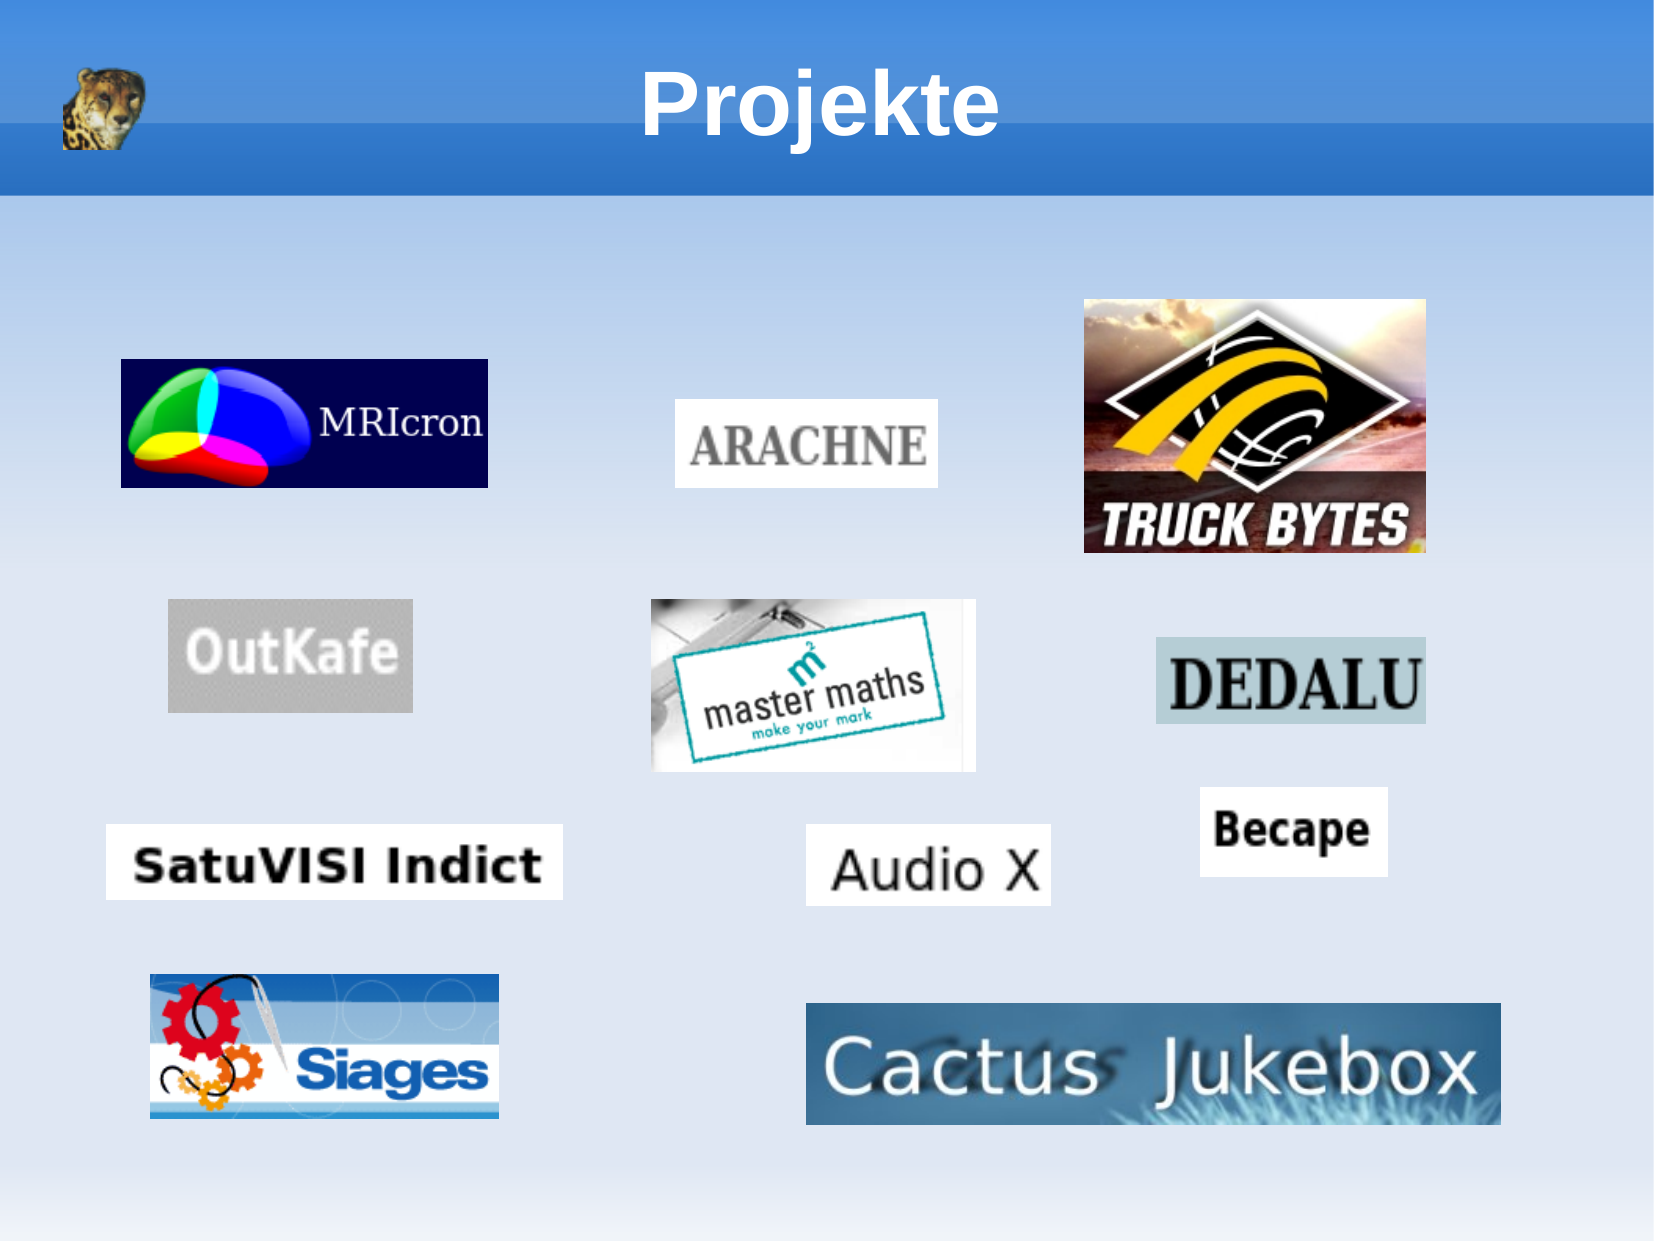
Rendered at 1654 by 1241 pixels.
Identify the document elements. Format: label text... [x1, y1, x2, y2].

picture [0, 0, 1654, 1241]
title Projekte [76, 7, 1565, 200]
